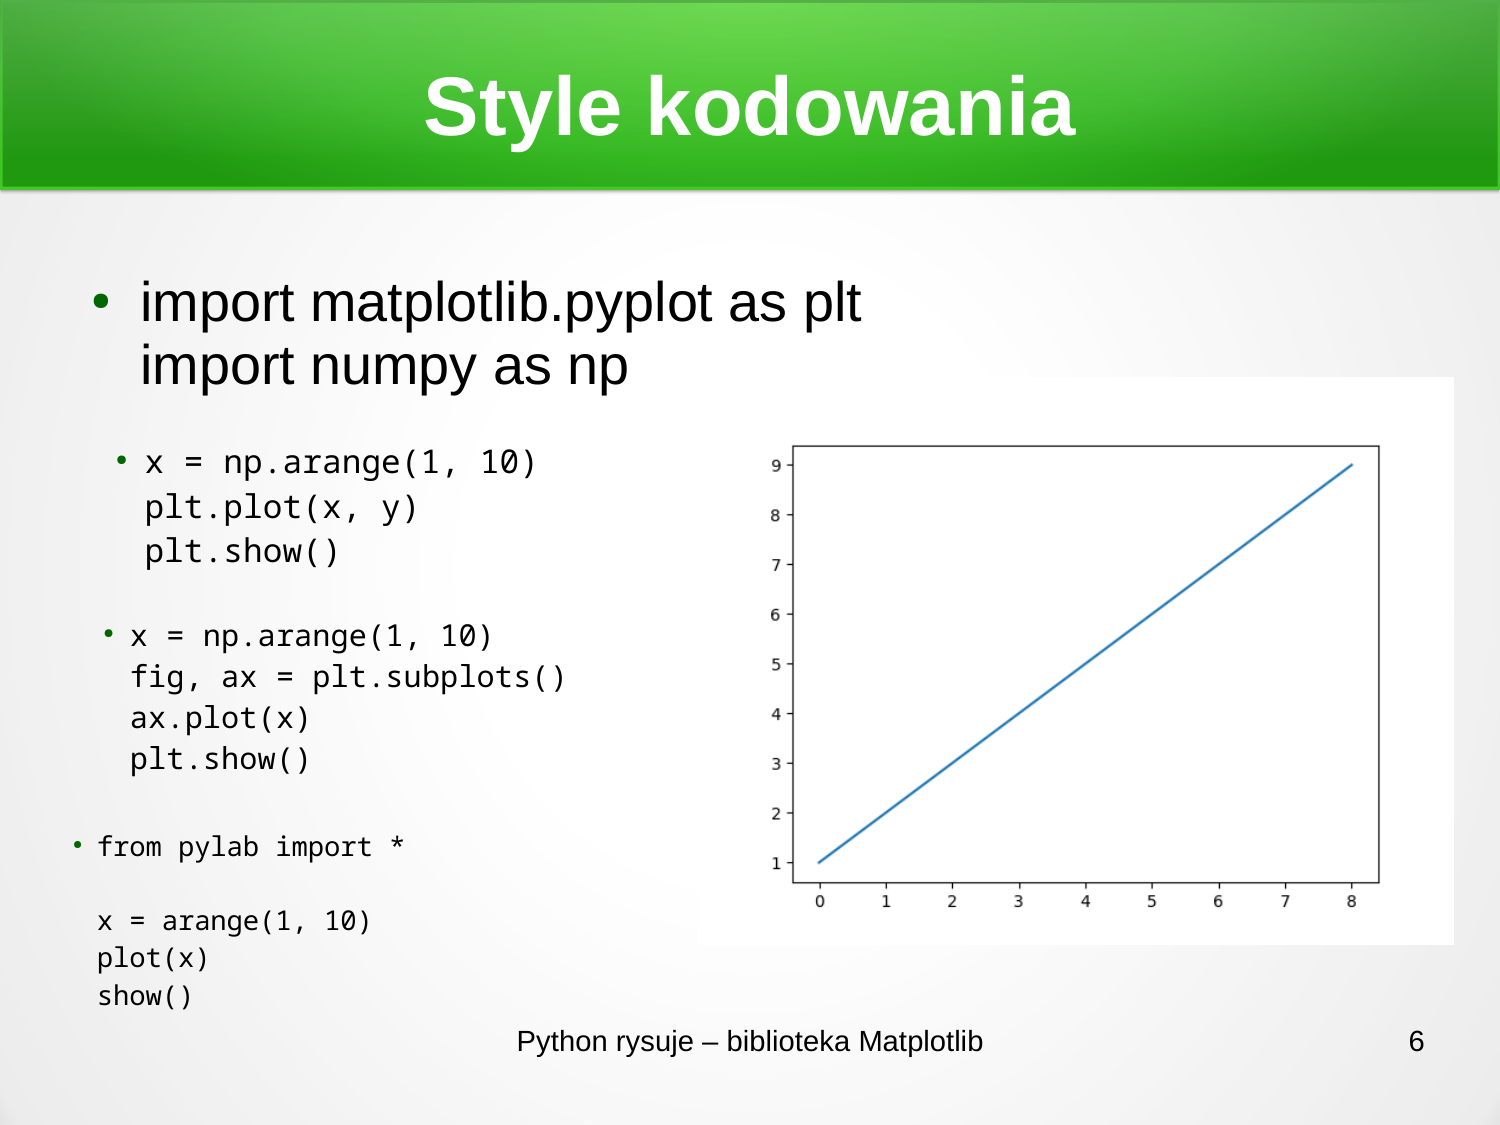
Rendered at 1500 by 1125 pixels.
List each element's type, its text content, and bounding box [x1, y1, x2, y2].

list import matplotlib.pyplot as plt import numpy as np [75, 271, 1394, 461]
picture [698, 377, 1454, 945]
title Style kodowania [75, 42, 1426, 172]
list x = np.arange(1, 10) plt.plot(x, y) plt.show() [106, 438, 698, 573]
list x = np.arange(1, 10) fig, ax = plt.subplots() ax.plot(x) plt.show() [94, 614, 698, 780]
list from pylab import * x = arange(1, 10) plot(x) show() [64, 826, 632, 1016]
